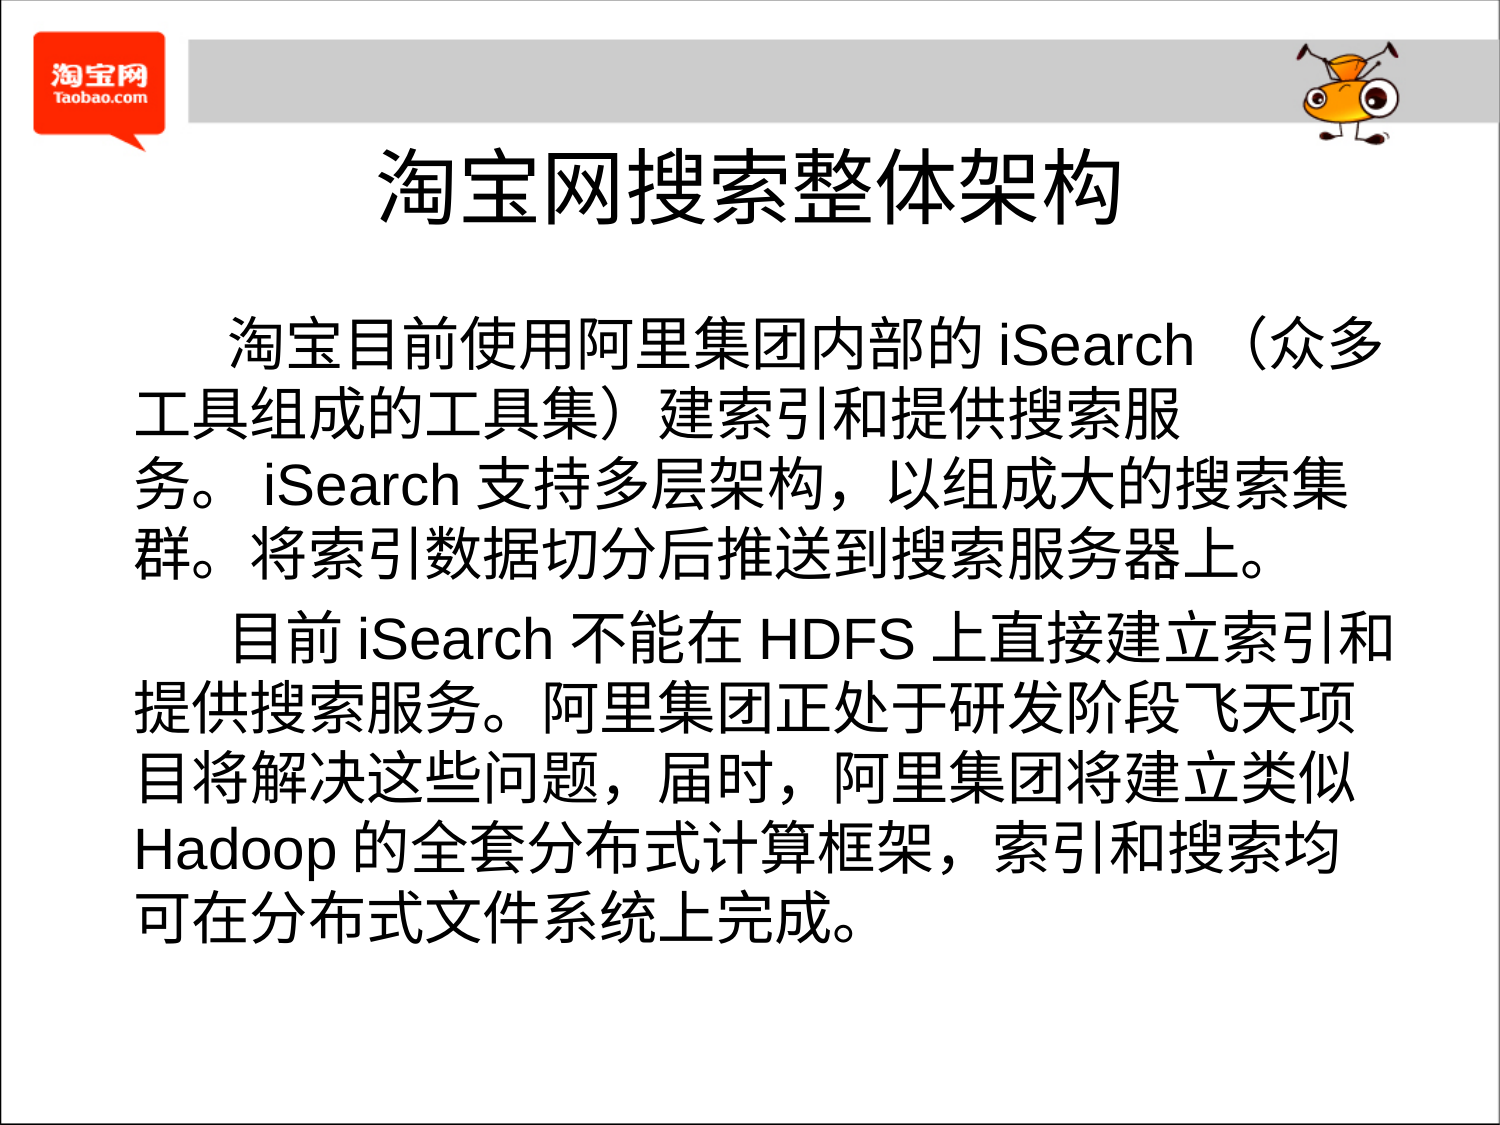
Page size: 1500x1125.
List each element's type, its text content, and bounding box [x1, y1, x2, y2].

list 淘宝目前使用阿里集团内部的iSearch（众多工具组成的工具集）建索引和提供搜索服务。iSearch支持多层架构，以组成大的搜索集群。将索引数据切分后推送到搜索服务器上。 目前iSearch不能在HDFS上直接建立索引和提供搜索服务。阿里集团正处于研发阶段飞天项目将解决这些问题，届时，阿里集团将建立类似Hadoop的全套分布式计算框架，索引和搜索均可在分布式文件系统上完成。 [62, 299, 1413, 1043]
title 淘宝网搜索整体架构 [75, 127, 1426, 243]
picture [0, 0, 1500, 1125]
